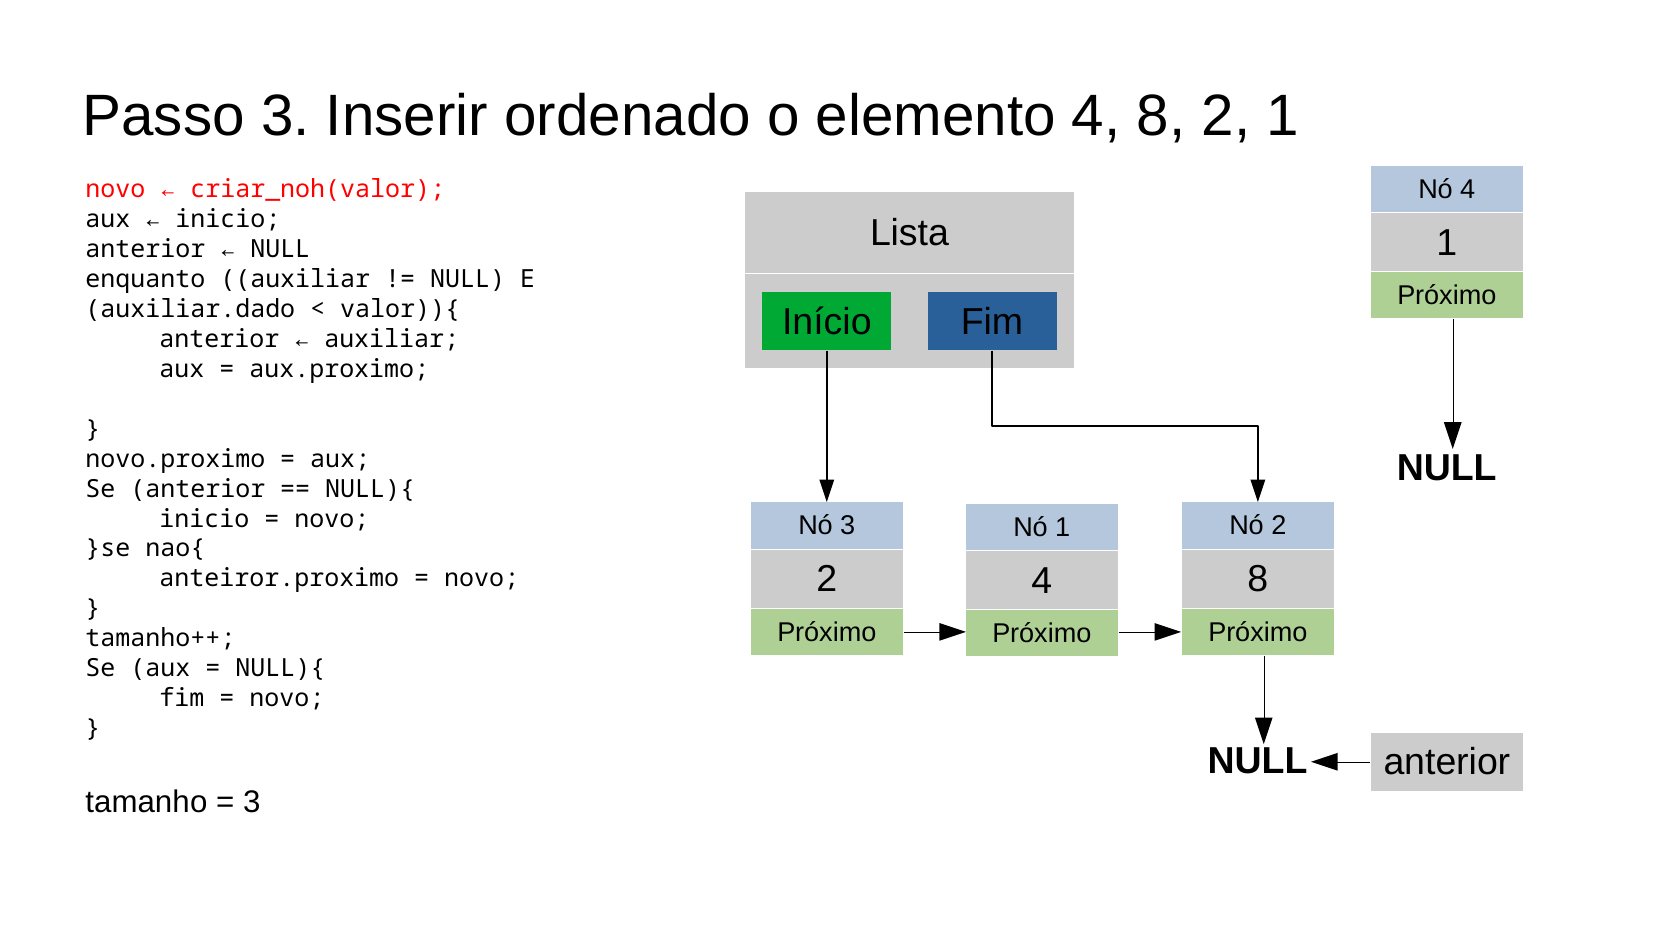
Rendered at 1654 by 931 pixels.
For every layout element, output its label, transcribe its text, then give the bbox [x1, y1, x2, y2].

text_box Fim [927, 291, 1058, 351]
text_box tamanho = 3 [70, 779, 276, 827]
text_box 1 [1370, 213, 1524, 271]
text_box 8 [1181, 550, 1335, 608]
text_box [744, 273, 1075, 369]
text_box Início [761, 291, 892, 351]
text_box Nó 1 [965, 503, 1119, 551]
text_box novo ← criar_noh(valor); aux ← inicio; anterior ← NULL enquanto ((auxiliar != NULL) E (auxiliar.dado < valor)){ anterior ← auxiliar; aux = aux.proximo; } novo.proximo = aux; Se (anterior == NULL){ inicio = novo; }se nao{ anteiror.proximo = novo; } tamanho++; Se (aux = NULL){ fim = novo; } [70, 165, 615, 779]
text_box Próximo [965, 609, 1119, 657]
text_box Próximo [750, 608, 904, 656]
text_box 4 [965, 551, 1119, 609]
text_box Nó 4 [1370, 165, 1524, 213]
text_box Nó 3 [750, 501, 904, 550]
text_box NULL [1192, 732, 1323, 790]
text_box NULL [1382, 439, 1512, 497]
text_box Próximo [1370, 271, 1524, 319]
text_box 2 [750, 550, 904, 608]
text_box Lista [744, 191, 1075, 273]
text_box Nó 2 [1181, 501, 1335, 550]
title Passo 3. Inserir ordenado o elemento 4, 8, 2, 1 [82, 37, 1571, 193]
text_box Próximo [1181, 608, 1335, 656]
text_box anterior [1370, 732, 1524, 792]
